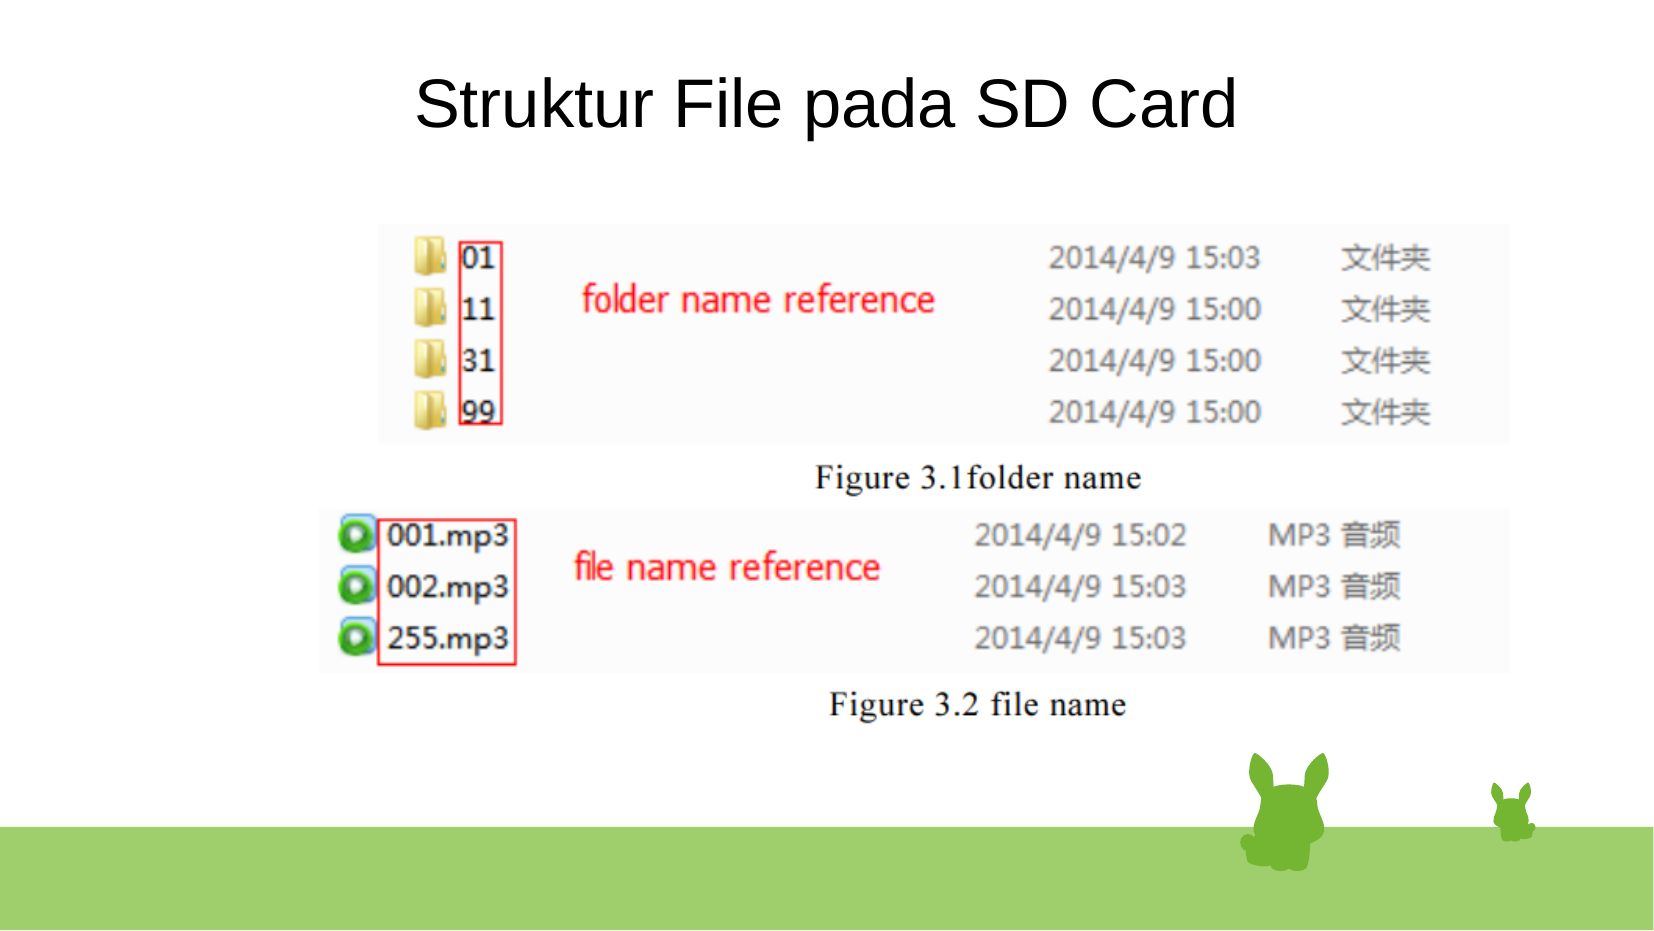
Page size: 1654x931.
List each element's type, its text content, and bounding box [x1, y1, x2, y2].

picture [150, 204, 1510, 751]
title Struktur File pada SD Card [88, 29, 1565, 178]
